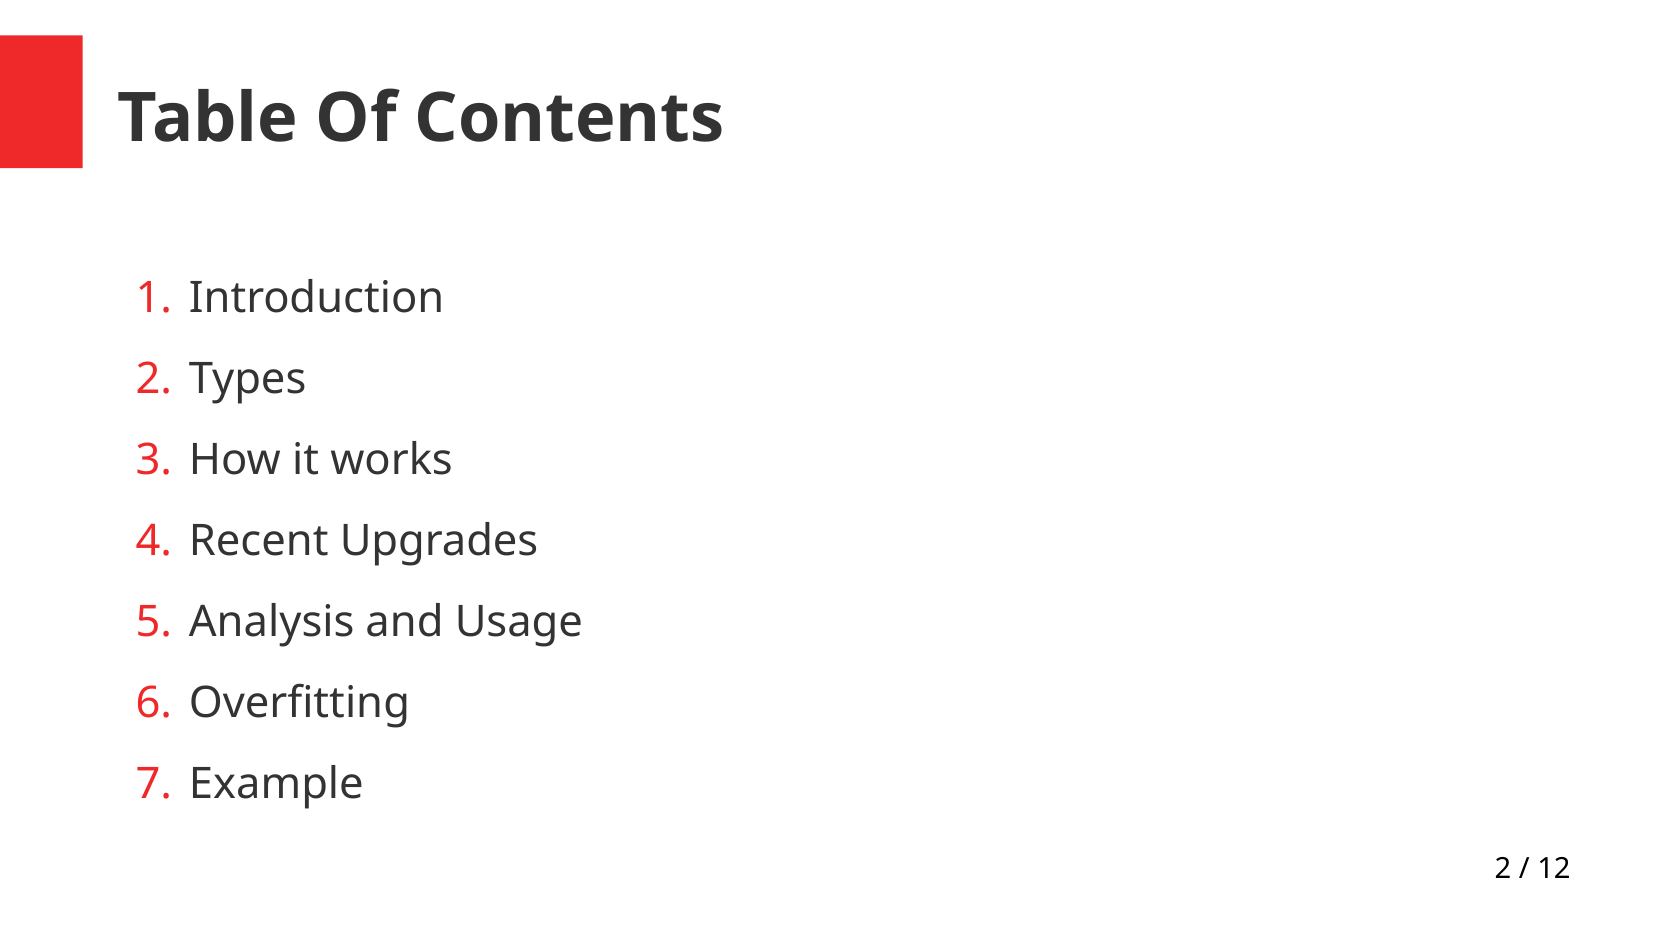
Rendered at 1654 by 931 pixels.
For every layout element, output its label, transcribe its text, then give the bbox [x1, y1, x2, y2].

title Table Of Contents [117, 36, 1571, 193]
list Introduction Types How it works Recent Upgrades Analysis and Usage Overfitting Example [117, 265, 1536, 806]
